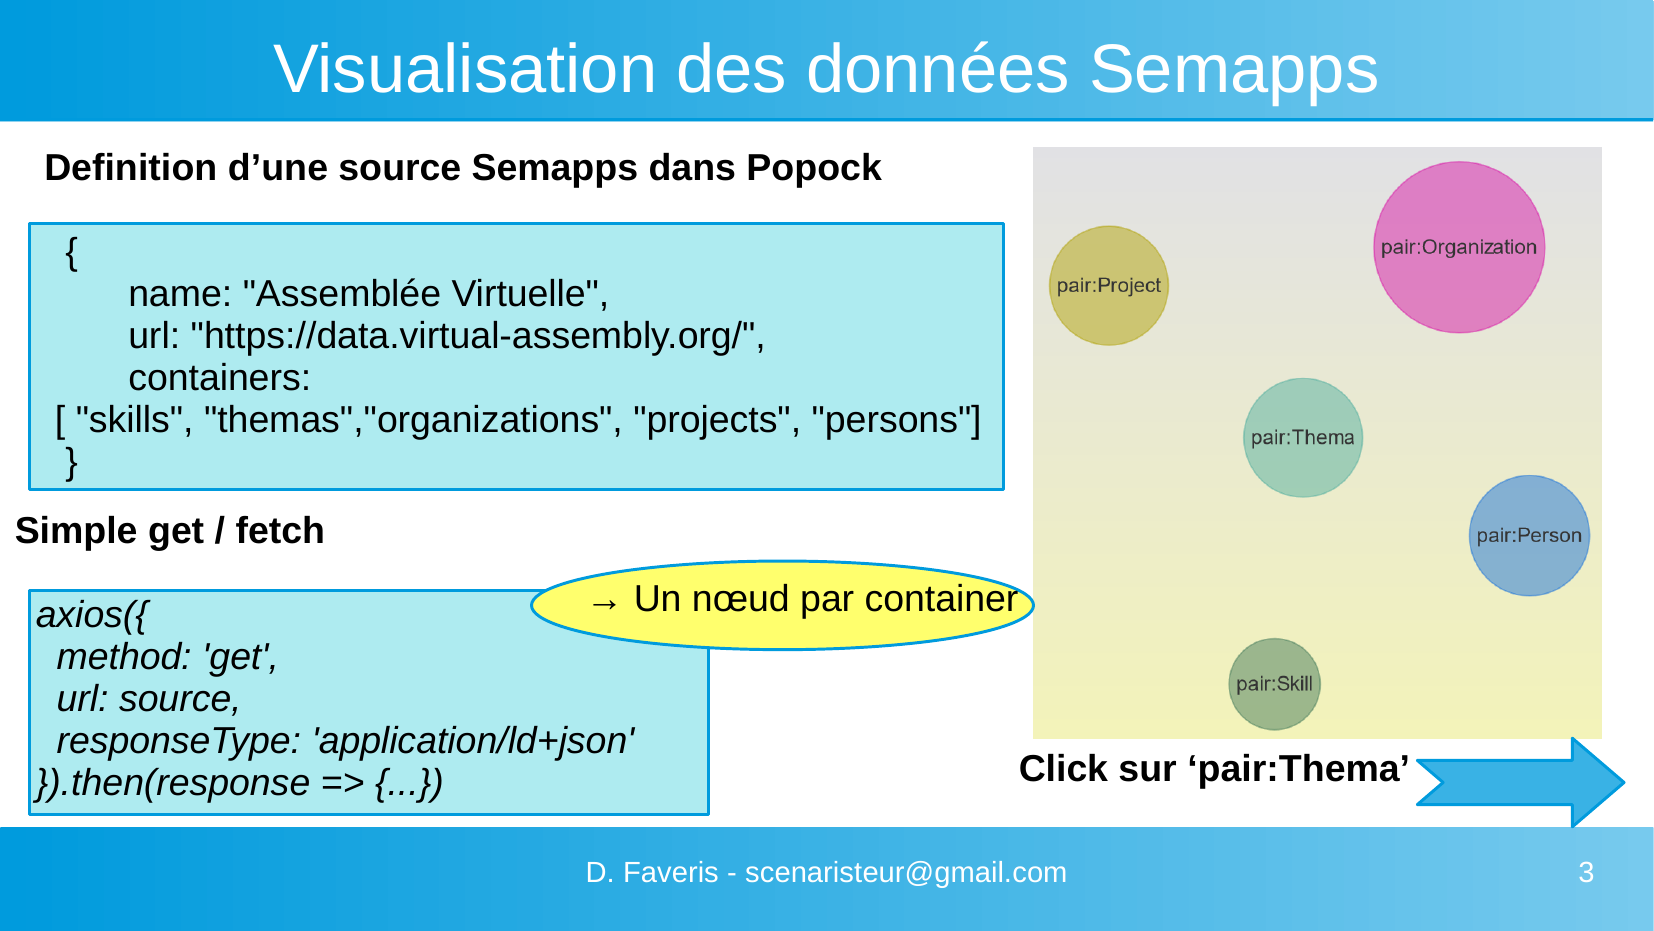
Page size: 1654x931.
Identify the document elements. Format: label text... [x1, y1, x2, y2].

title Visualisation des données Semapps [59, 29, 1595, 108]
text_box Simple get / fetch axios({ method: 'get', url: source, responseType: 'application/ld+json' }).then(response => {...}) [0, 501, 709, 857]
text_box Definition d’une source Semapps dans Popock { name: "Assemblée Virtuelle", url: "https://data.virtual-assembly.org/", containers: [ "skills", "themas","organizations", "projects", "persons"] } [29, 138, 1034, 490]
text_box → Un nœud par container [709, 569, 1034, 677]
picture [1033, 147, 1602, 739]
text_box [709, 561, 927, 569]
text_box [1417, 738, 1625, 827]
text_box Click sur ‘pair:Thema’ [1003, 740, 1426, 798]
